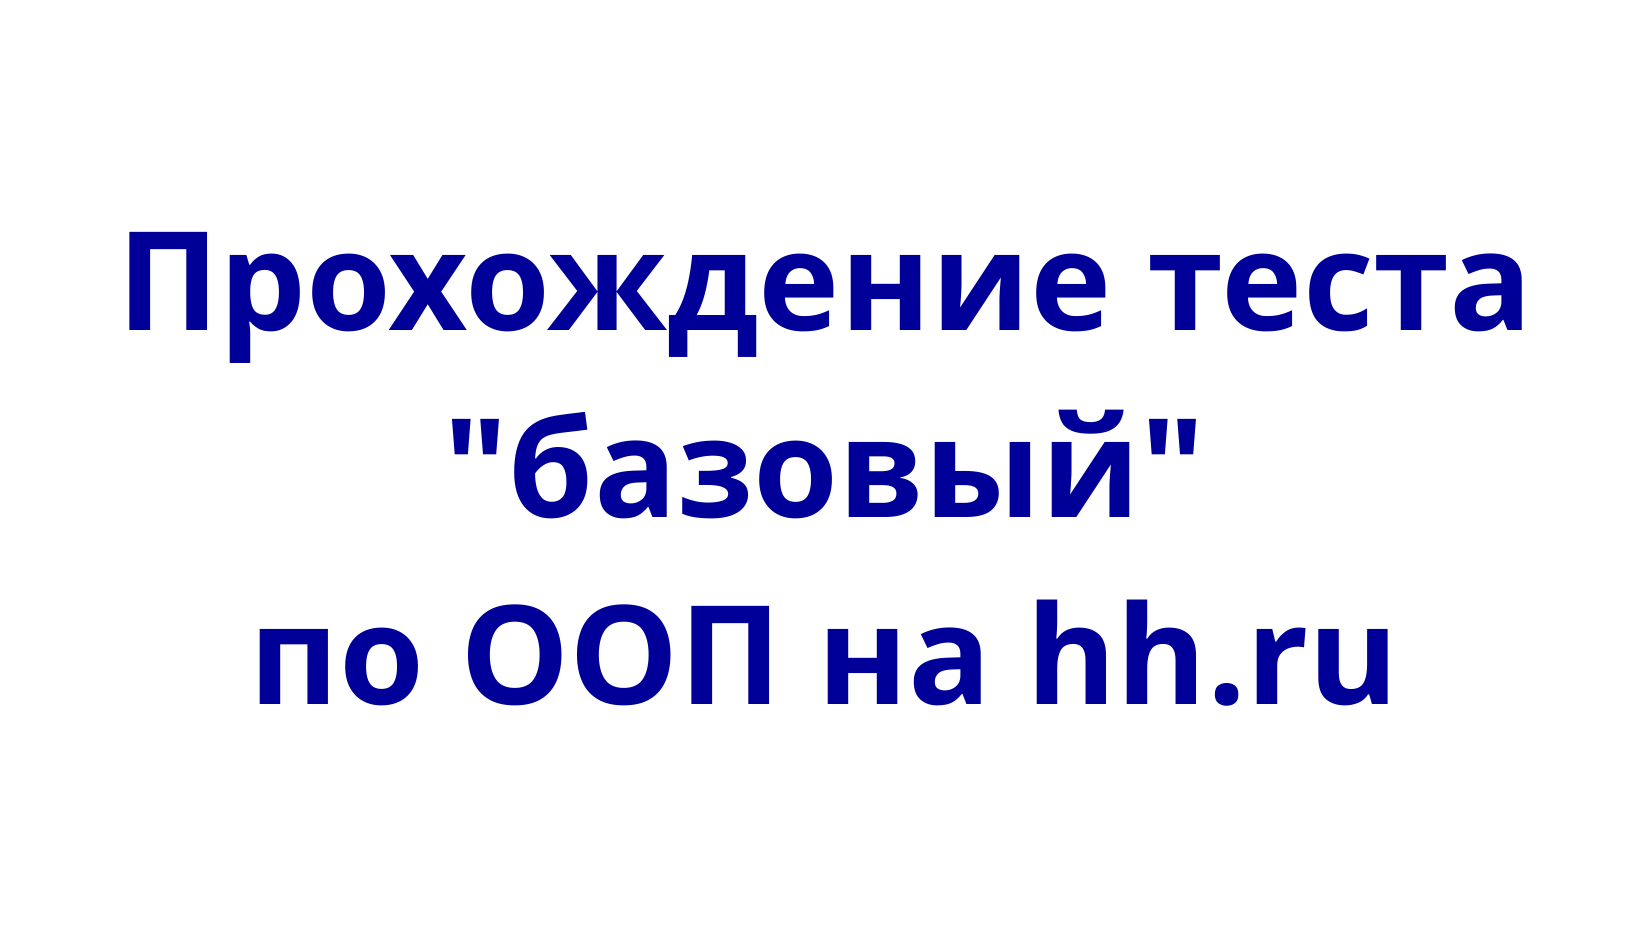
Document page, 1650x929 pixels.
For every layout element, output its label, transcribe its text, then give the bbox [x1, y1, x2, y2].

subtitle Прохождение теста "базовый" по ООП на hh.ru [0, 0, 1650, 929]
